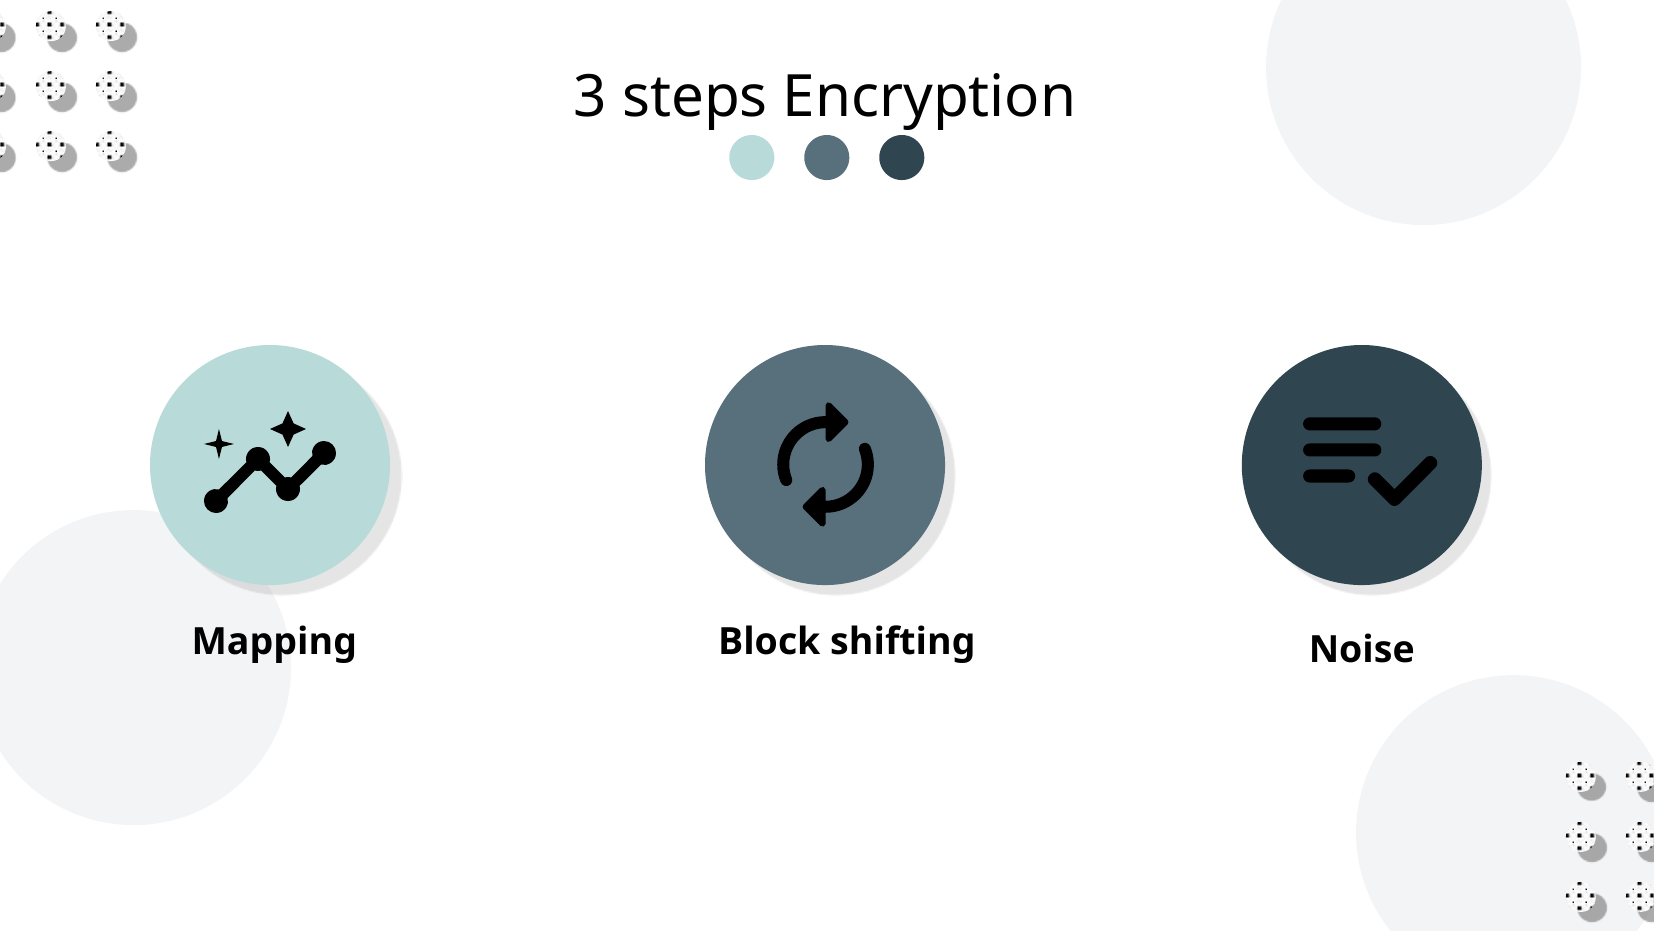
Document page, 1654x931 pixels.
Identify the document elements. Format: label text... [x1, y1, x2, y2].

picture [1625, 761, 1654, 792]
picture [195, 390, 346, 541]
picture [95, 71, 126, 102]
text_box [150, 345, 391, 586]
picture [1625, 881, 1654, 912]
text_box Mapping [135, 606, 414, 709]
text_box 3 steps Encryption [420, 46, 1231, 132]
picture [95, 131, 127, 162]
text_box [729, 135, 775, 181]
picture [1286, 375, 1450, 538]
text_box [879, 135, 925, 181]
picture [0, 134, 7, 159]
picture [35, 71, 66, 102]
text_box [1241, 345, 1482, 586]
picture [35, 11, 66, 42]
picture [35, 131, 67, 162]
picture [95, 11, 126, 42]
picture [1625, 821, 1654, 852]
picture [1565, 881, 1596, 912]
picture [1565, 761, 1596, 792]
text_box [705, 345, 946, 586]
text_box Block shifting [660, 606, 1034, 709]
text_box [804, 135, 850, 181]
text_box Noise [1256, 615, 1467, 681]
picture [750, 388, 902, 541]
picture [0, 14, 6, 39]
picture [0, 74, 6, 99]
picture [1565, 821, 1596, 852]
